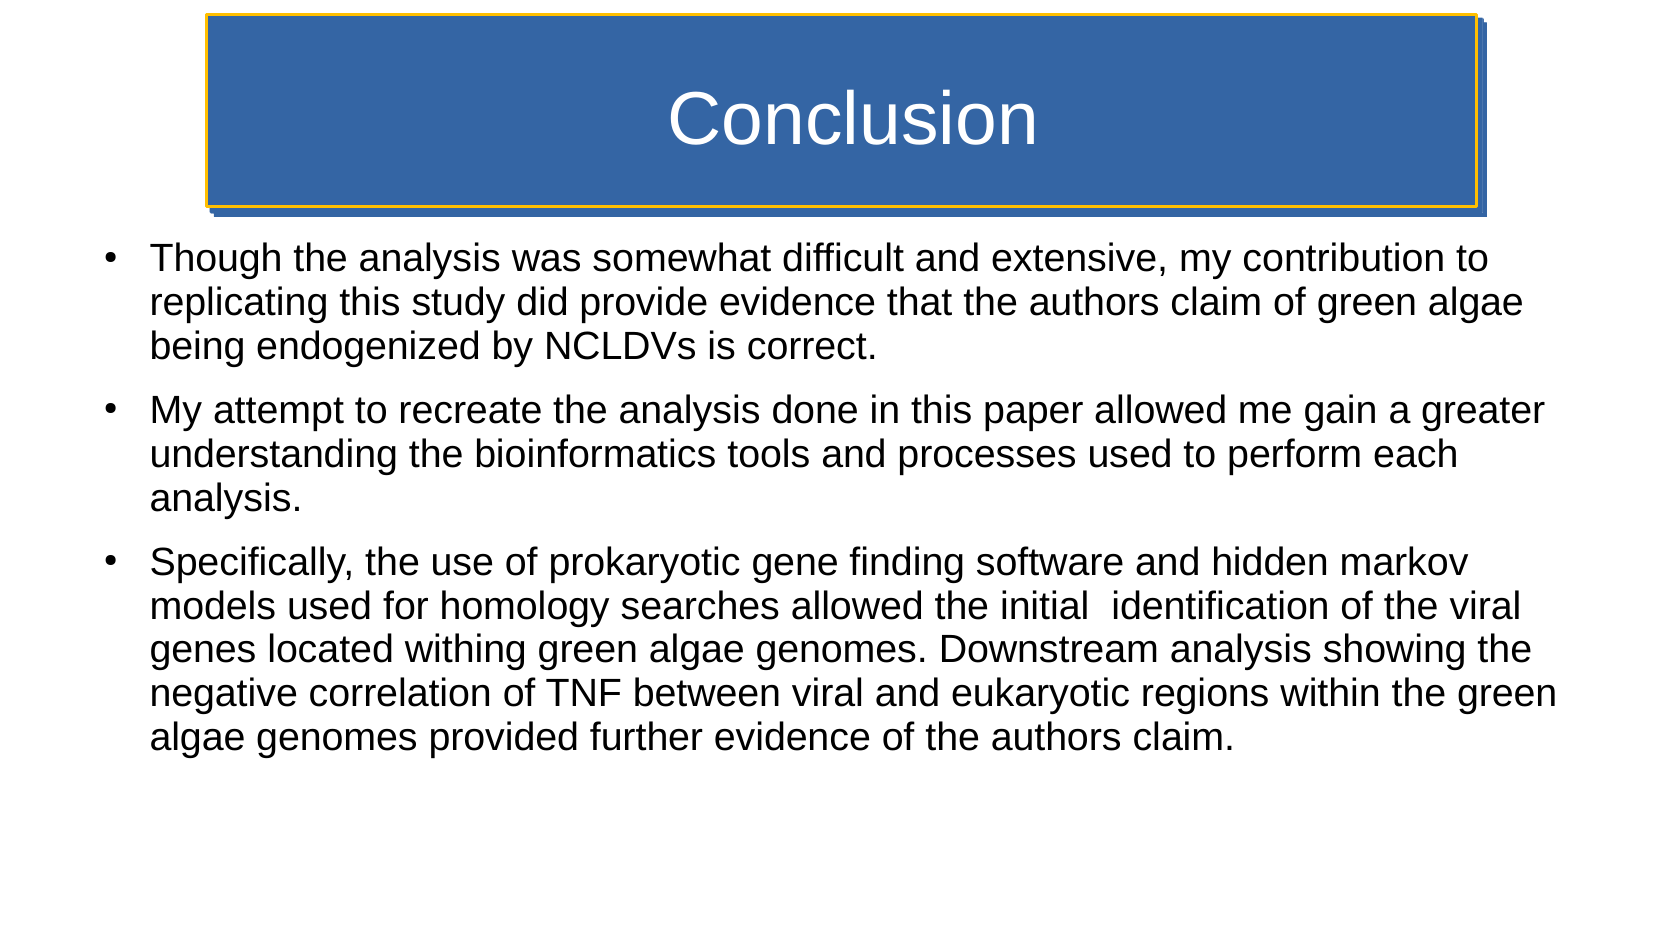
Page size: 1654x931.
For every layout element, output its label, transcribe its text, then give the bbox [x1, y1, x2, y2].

list Though the analysis was somewhat difficult and extensive, my contribution to replicating this study did provide evidence that the authors claim of green algae being endogenized by NCLDVs is correct. My attempt to recreate the analysis done in this paper allowed me gain a greater understanding the bioinformatics tools and processes used to perform each analysis. Specifically, the use of prokaryotic gene finding software and hidden markov models used for homology searches allowed the initial identification of the viral genes located withing green algae genomes. Downstream analysis showing the negative correlation of TNF between viral and eukaryotic regions within the green algae genomes provided further evidence of the authors claim. [88, 236, 1565, 798]
title Conclusion [277, 44, 1430, 192]
